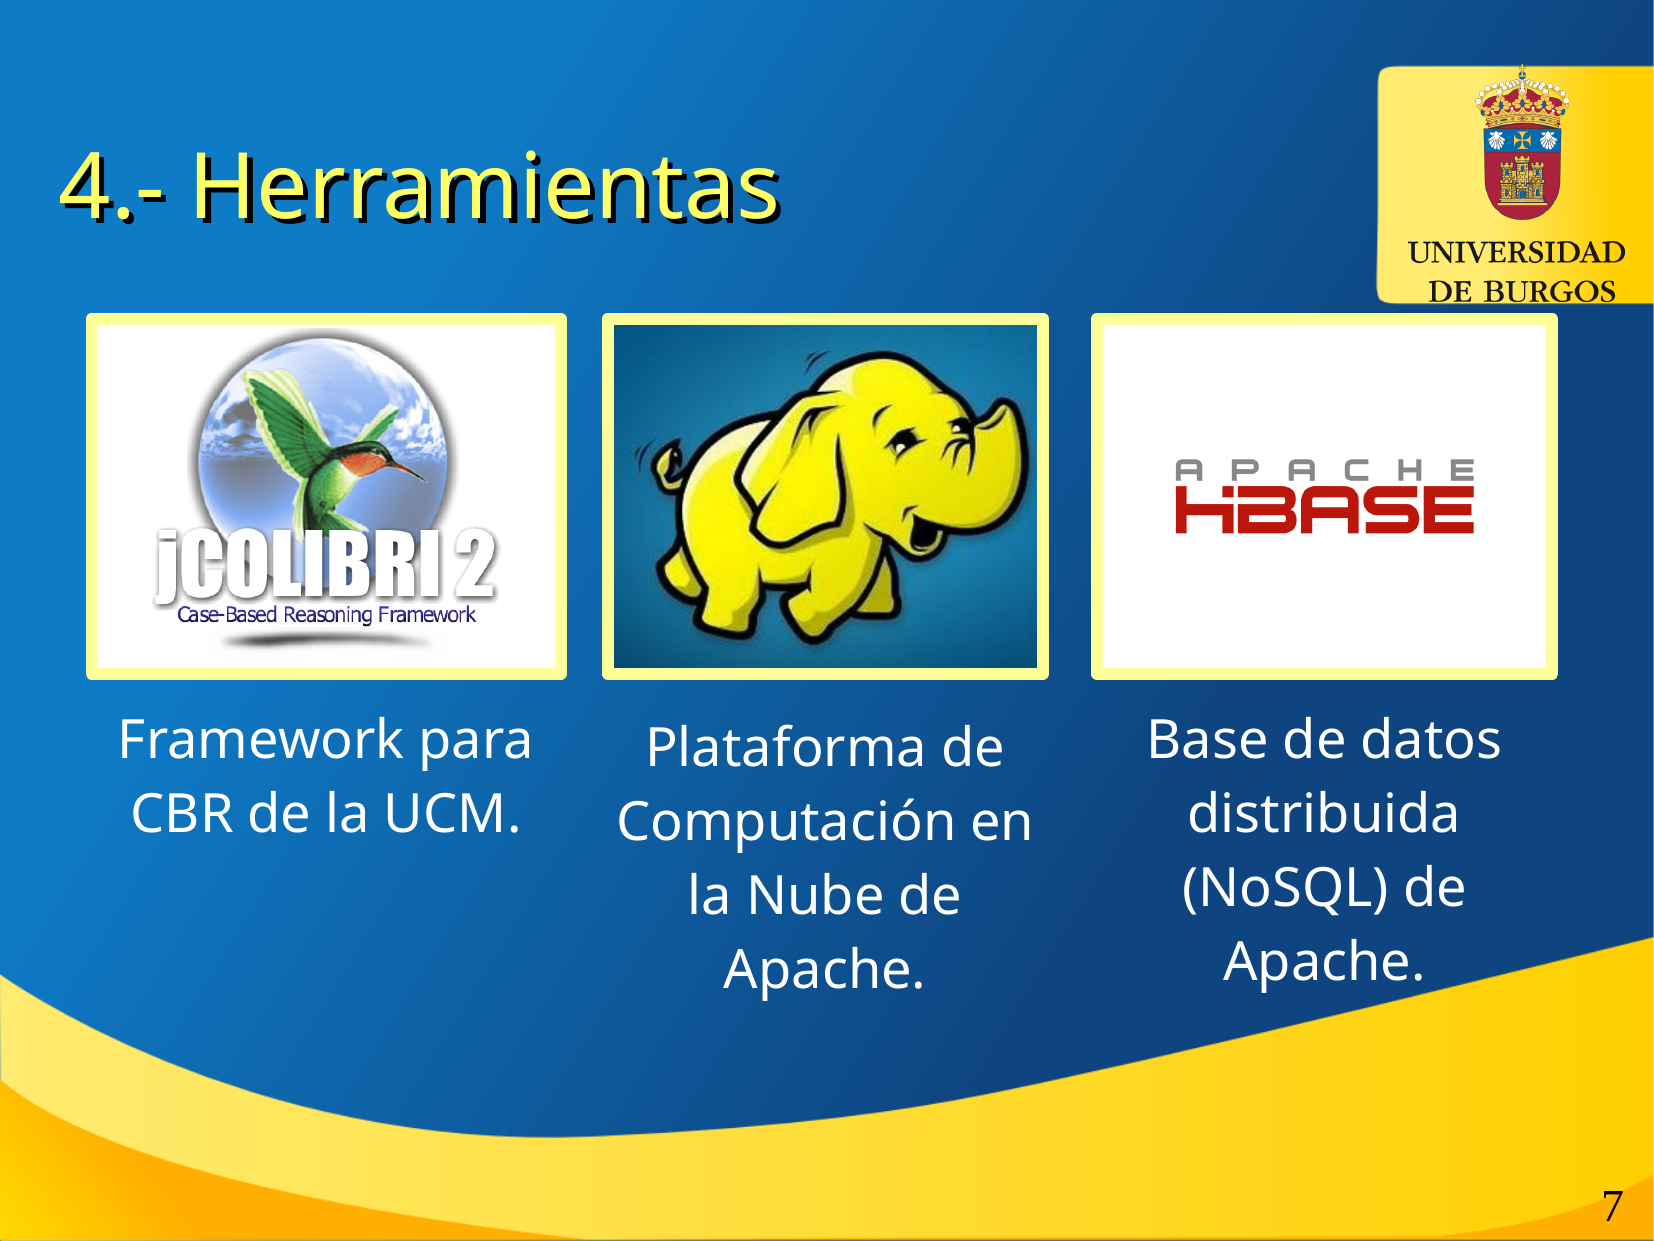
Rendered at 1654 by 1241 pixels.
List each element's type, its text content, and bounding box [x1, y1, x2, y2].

title 4.- Herramientas [59, 70, 1335, 296]
list Framework para CBR de la UCM. [88, 700, 564, 1044]
picture [0, 0, 1654, 1241]
list Plataforma de Computación en la Nube de Apache. [587, 708, 1063, 1052]
list Base de datos distribuida (NoSQL) de Apache. [1086, 700, 1563, 1044]
